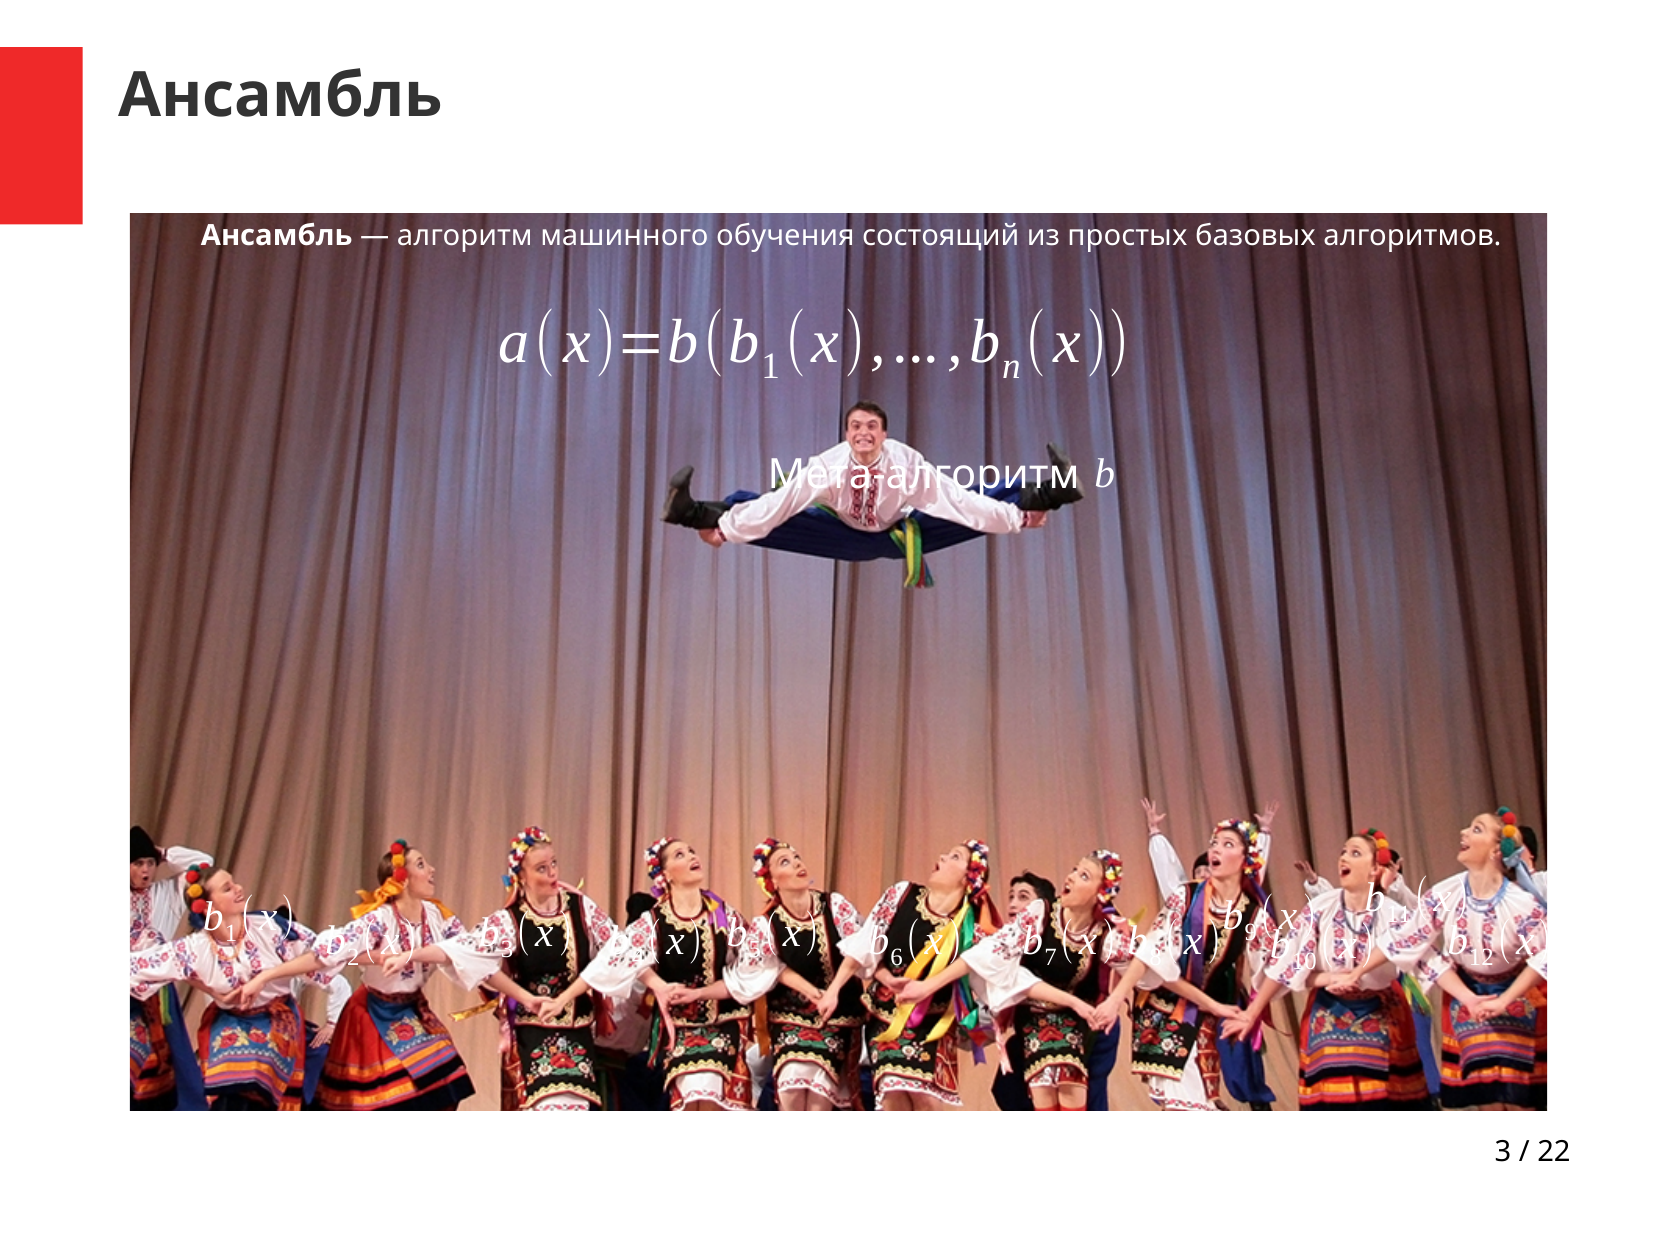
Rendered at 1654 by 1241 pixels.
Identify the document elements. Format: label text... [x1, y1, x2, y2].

chart [602, 916, 709, 970]
list Ансамбль — алгоритм машинного обучения состоящий из простых базовых алгоритмов. Мета-алгоритм [129, 213, 1548, 1111]
chart [1016, 874, 1558, 975]
chart [1088, 450, 1123, 497]
chart [862, 916, 968, 970]
chart [720, 909, 826, 963]
chart [491, 306, 1136, 386]
chart [318, 916, 424, 970]
chart [472, 909, 578, 963]
title Ансамбль [118, 49, 1571, 257]
chart [196, 892, 302, 946]
